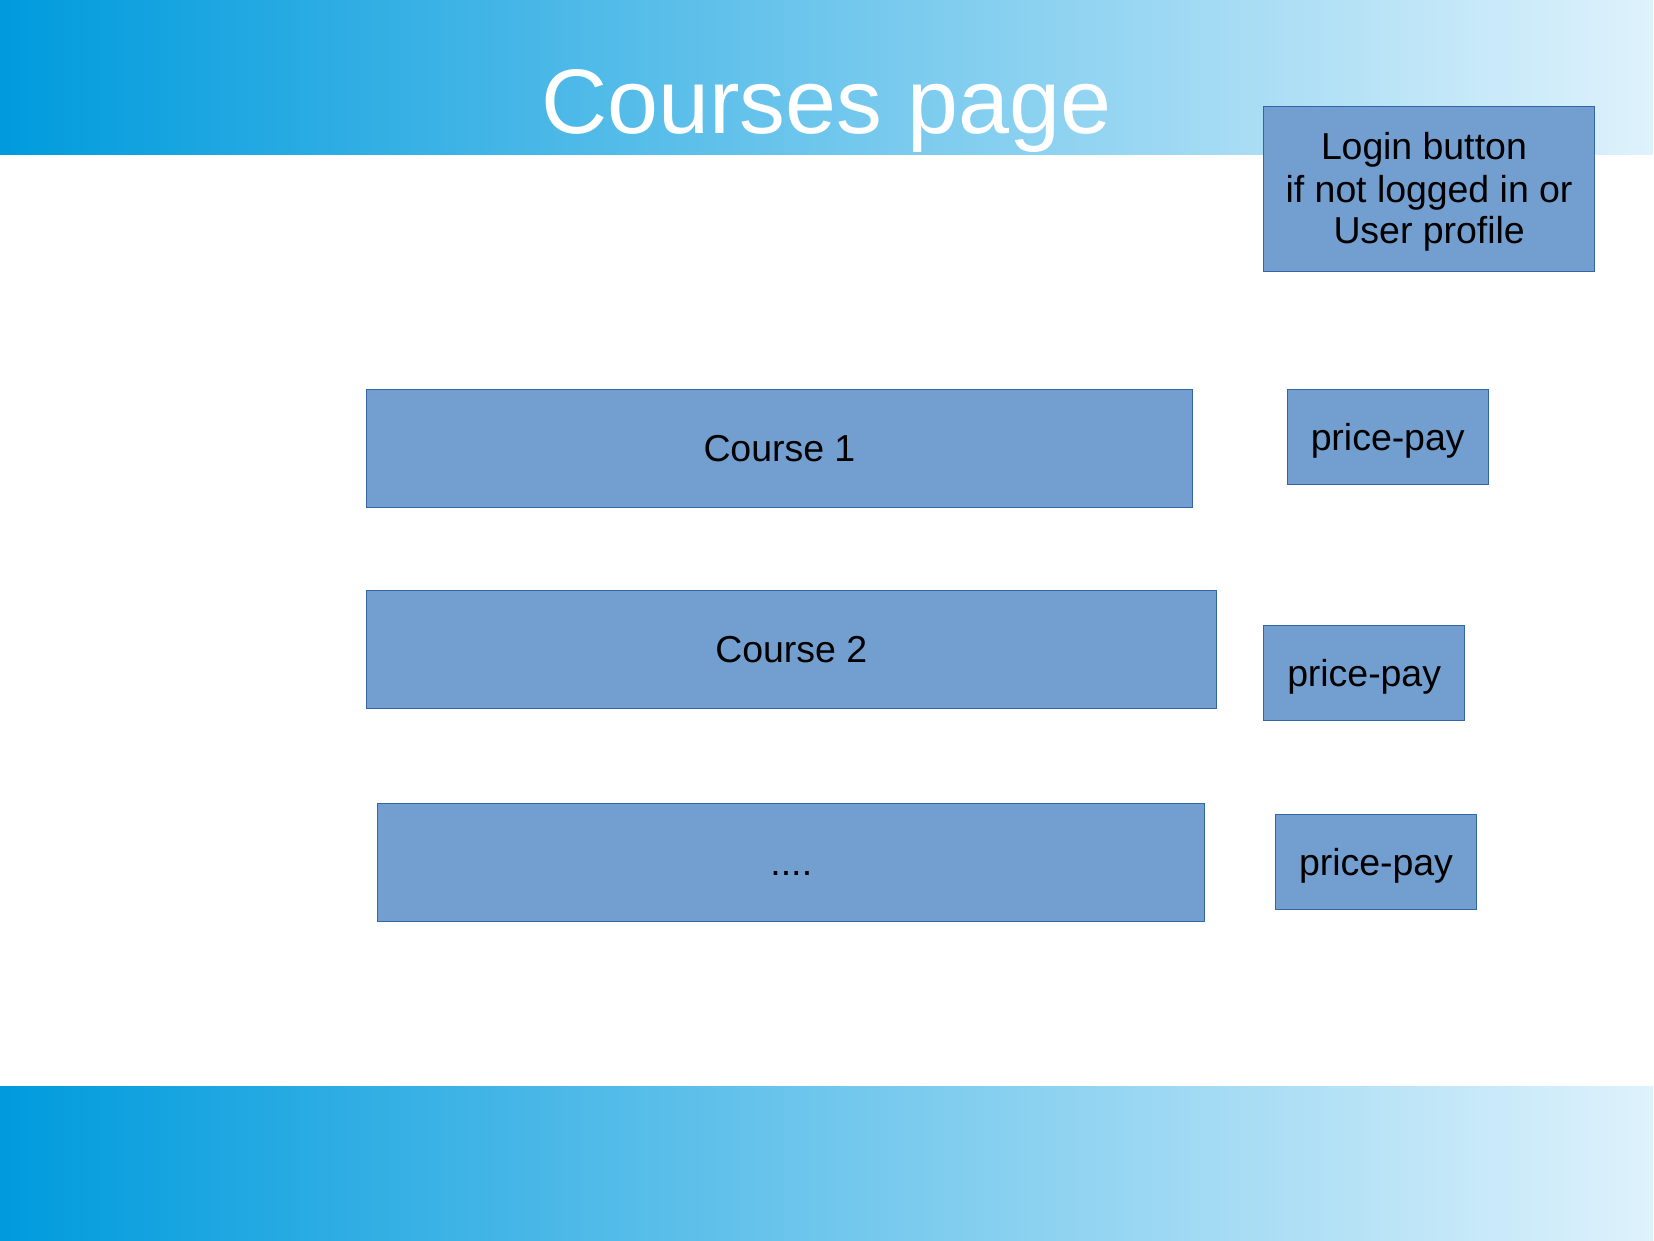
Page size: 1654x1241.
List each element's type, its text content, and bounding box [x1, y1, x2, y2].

text_box price-pay [1275, 814, 1477, 910]
text_box Course 2 [366, 590, 1217, 709]
text_box Login button if not logged in or User profile [1263, 106, 1595, 272]
text_box .... [377, 803, 1205, 922]
text_box price-pay [1263, 625, 1465, 721]
title Courses page [82, 49, 1571, 155]
text_box price-pay [1287, 389, 1489, 485]
text_box Course 1 [366, 389, 1193, 508]
